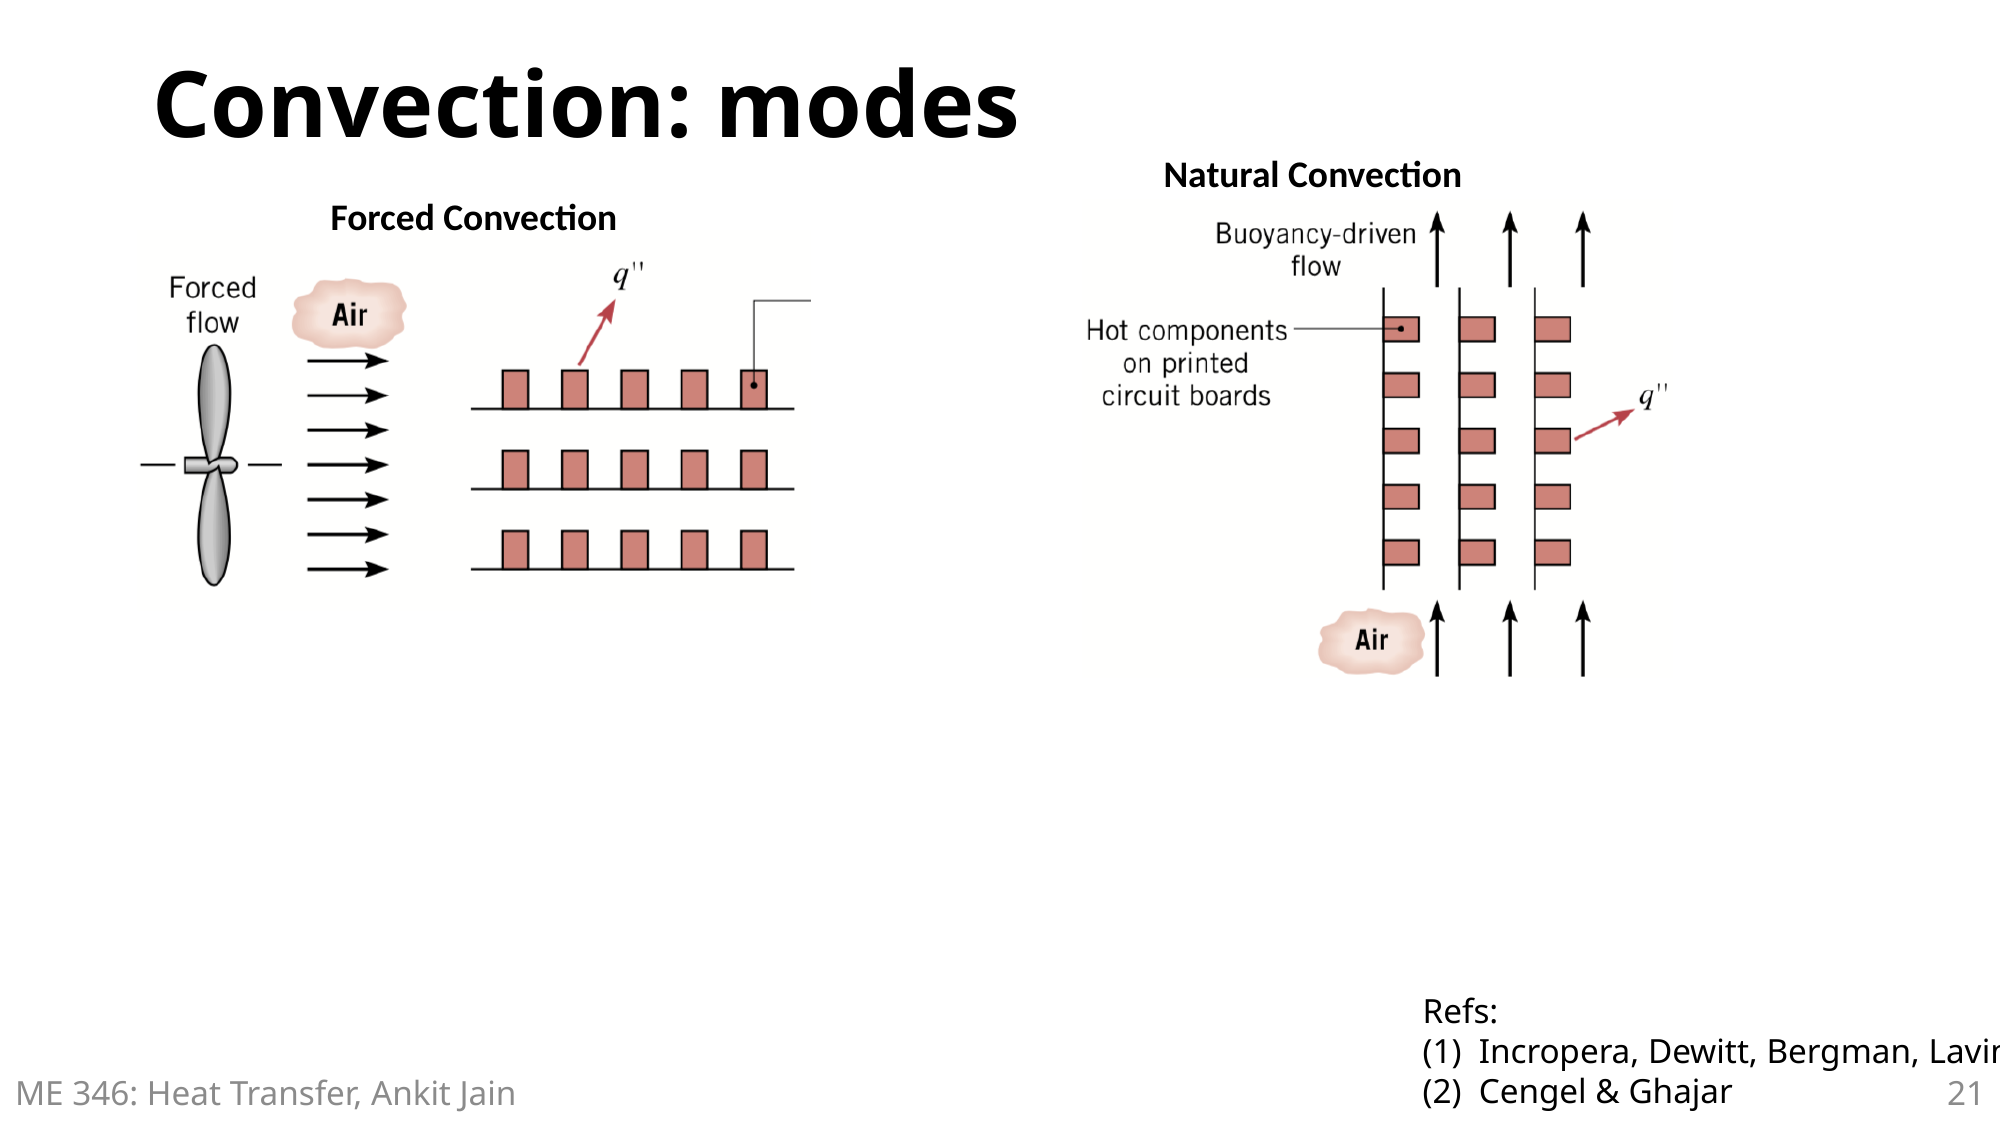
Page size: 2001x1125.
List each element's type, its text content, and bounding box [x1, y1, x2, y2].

picture [137, 230, 811, 611]
text_box Refs: Incropera, Dewitt, Bergman, Lavine Cengel & Ghajar [1407, 982, 2000, 1118]
picture [1082, 199, 1673, 678]
text_box Natural Convection [1148, 142, 1478, 203]
text_box Convection: modes [137, 0, 1863, 217]
text_box Forced Convection [315, 185, 633, 246]
